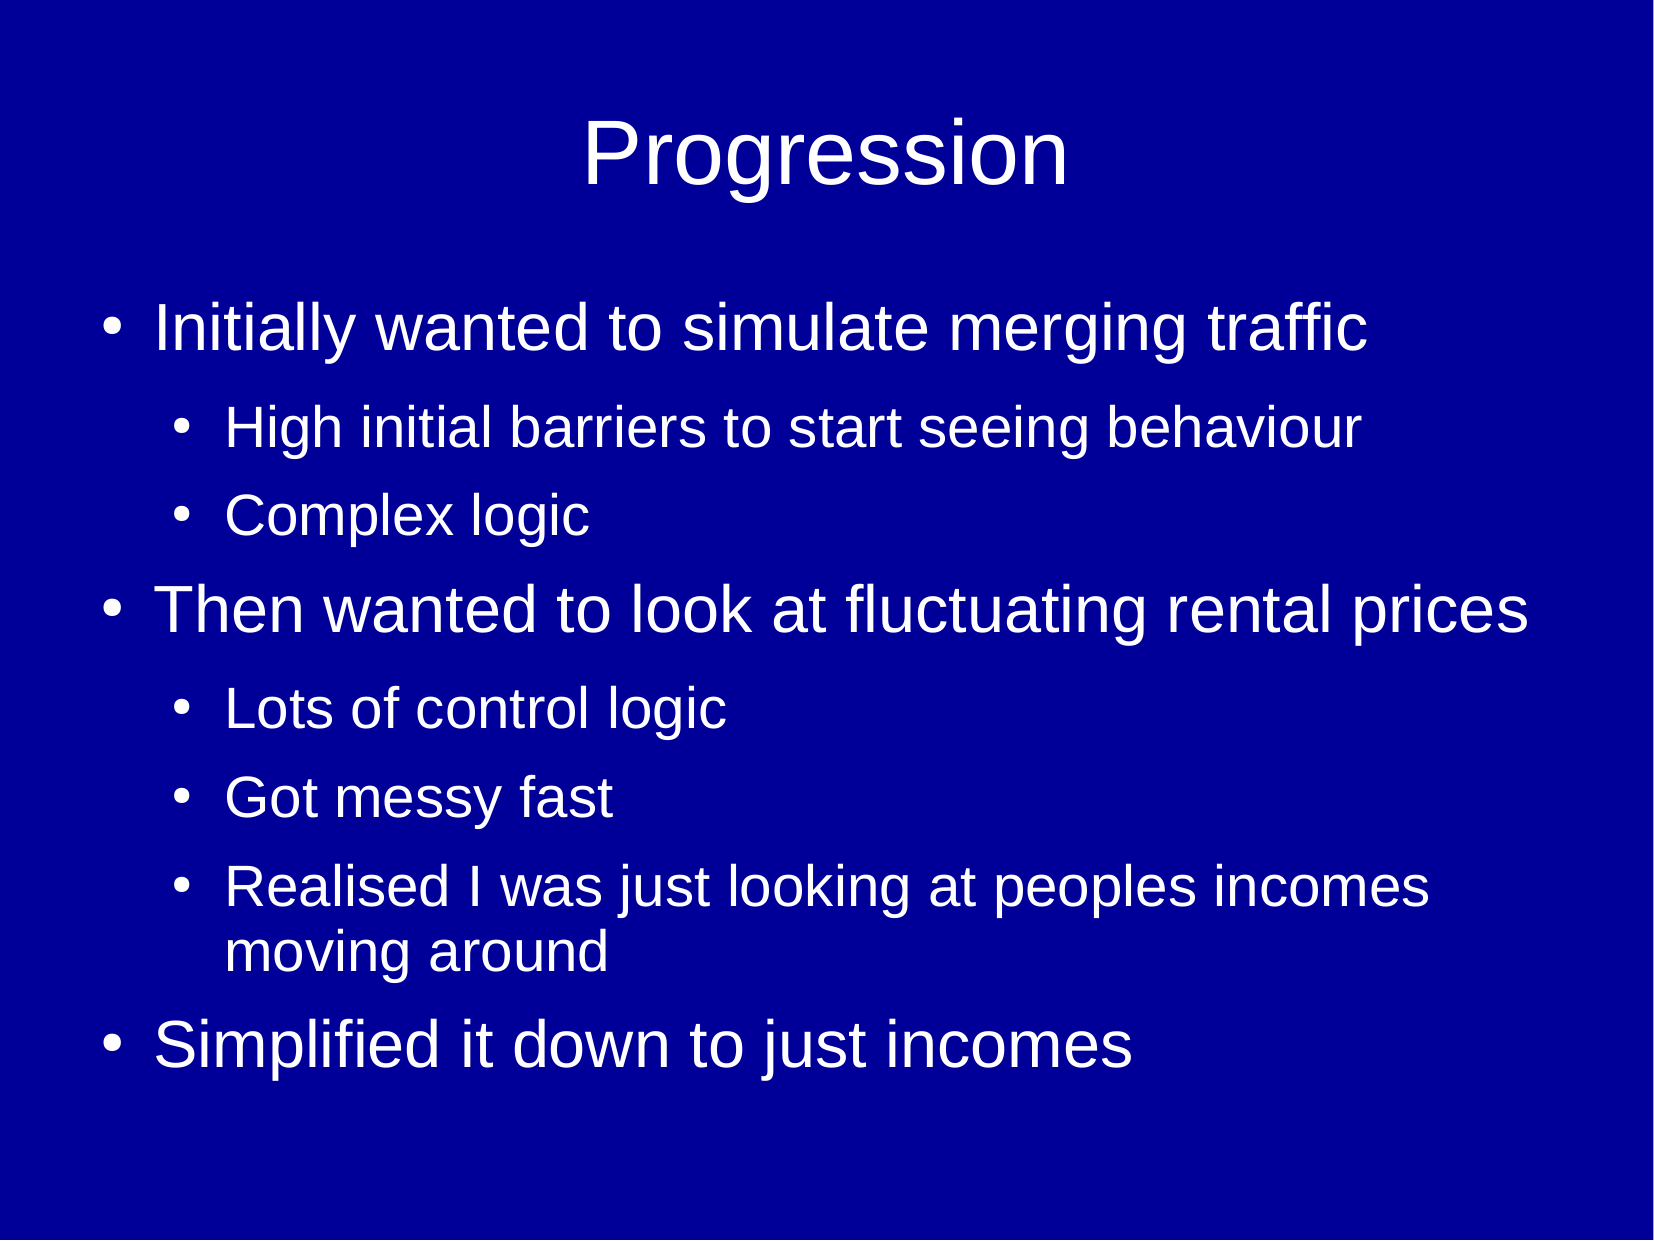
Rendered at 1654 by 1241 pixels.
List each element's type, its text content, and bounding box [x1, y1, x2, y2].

list Initially wanted to simulate merging traffic High initial barriers to start seeing behaviour Complex logic Then wanted to look at fluctuating rental prices Lots of control logic Got messy fast Realised I was just looking at peoples incomes moving around Simplified it down to just incomes [82, 290, 1571, 1081]
title Progression [82, 49, 1571, 257]
